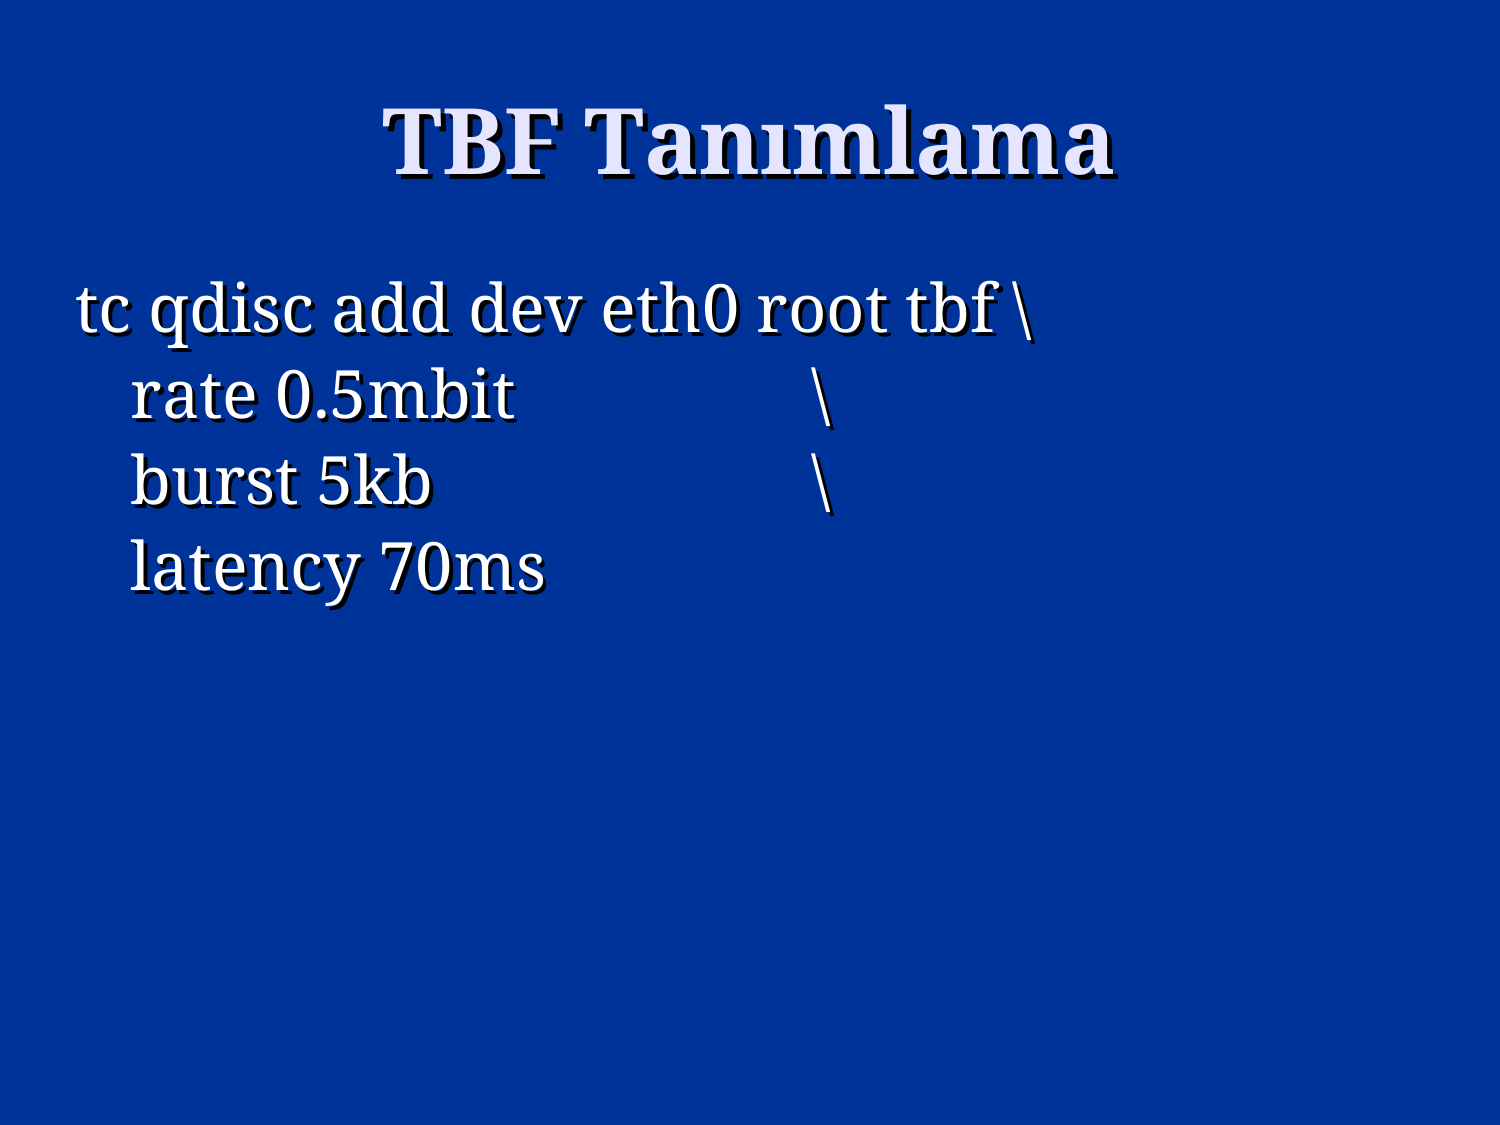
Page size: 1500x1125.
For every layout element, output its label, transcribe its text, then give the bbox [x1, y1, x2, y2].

list tc qdisc add dev eth0 root tbf \ rate 0.5mbit \ burst 5kb \ latency 70ms [74, 263, 1425, 1006]
title TBF Tanımlama [74, 31, 1425, 246]
